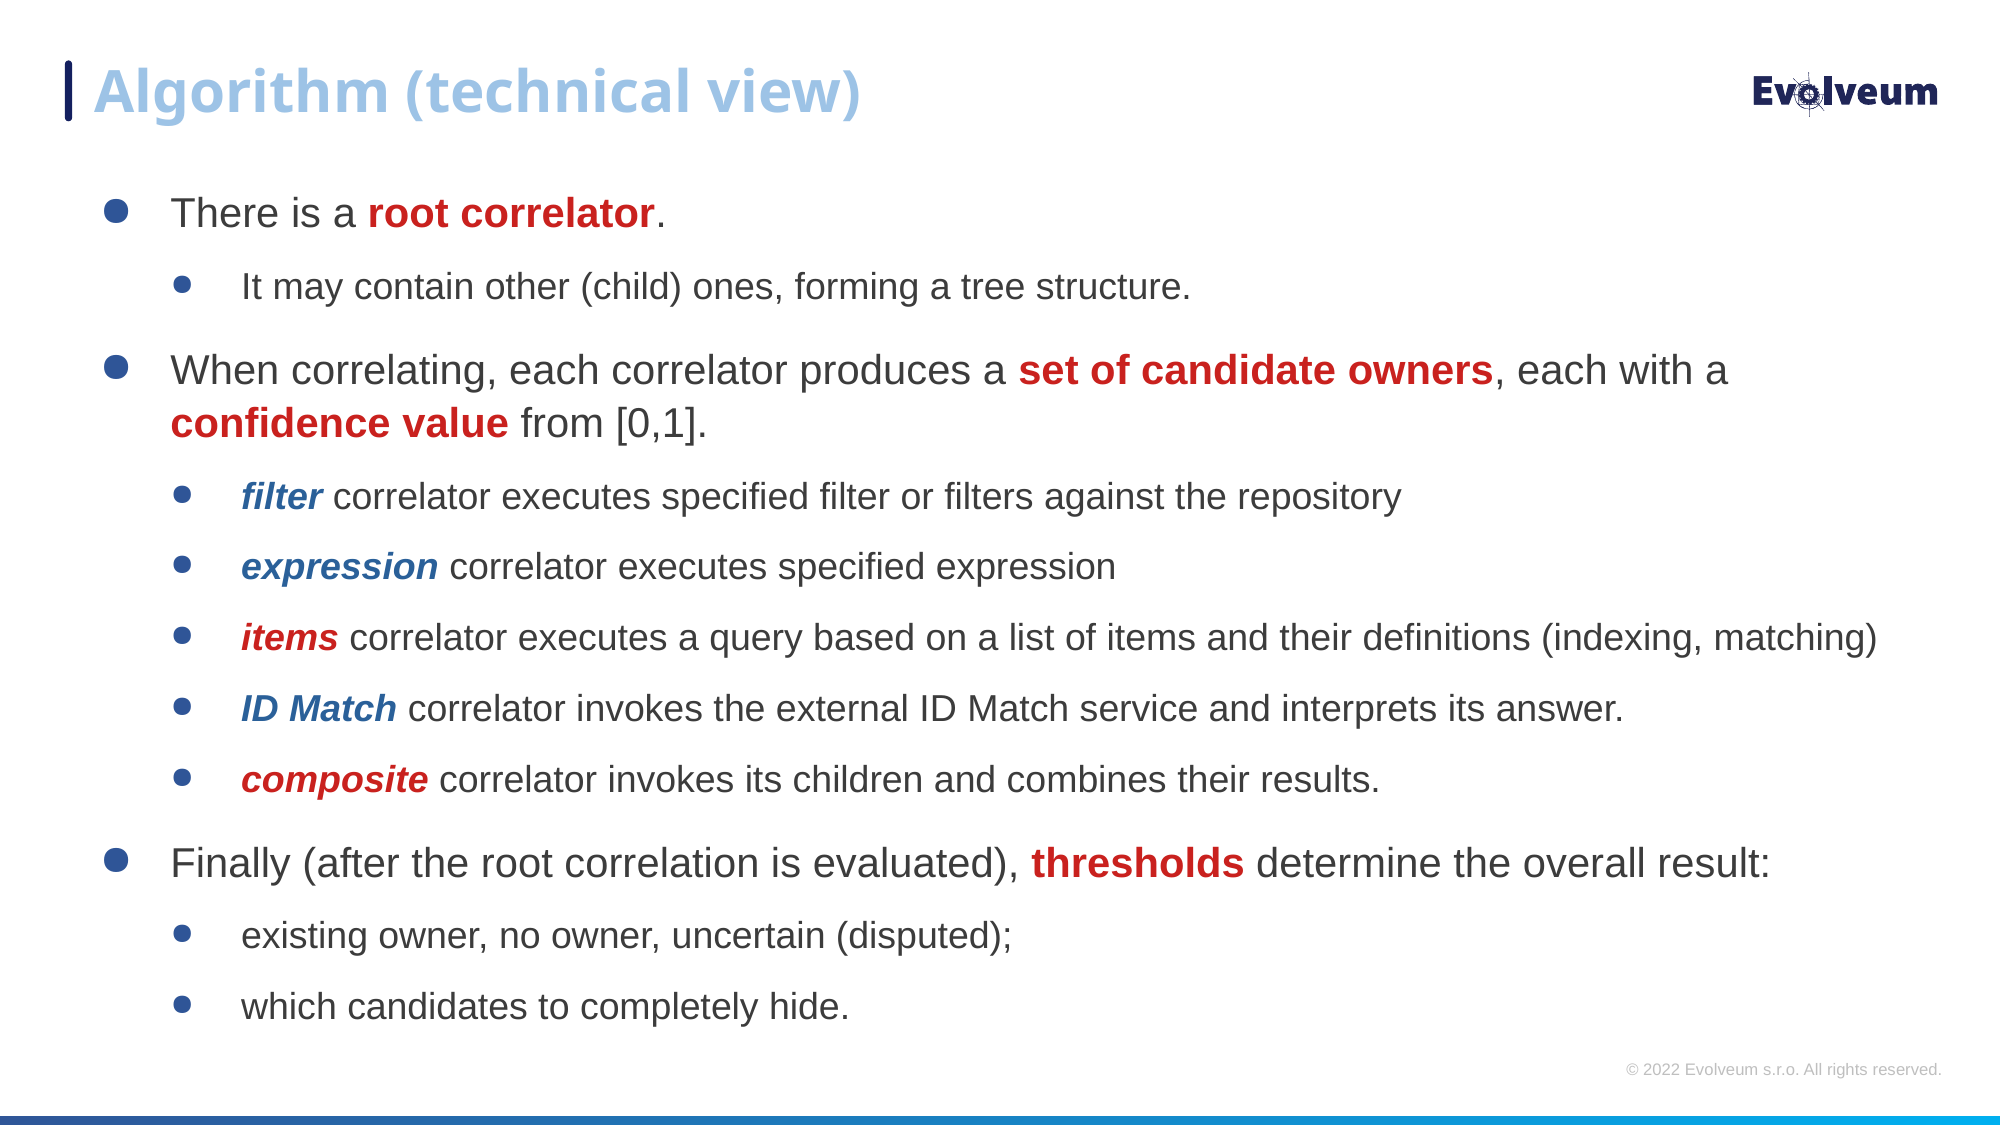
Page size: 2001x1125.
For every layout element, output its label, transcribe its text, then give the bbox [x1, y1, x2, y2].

title Algorithm (technical view) [94, 47, 1687, 133]
list There is a root correlator. It may contain other (child) ones, forming a tree structure. When correlating, each correlator produces a set of candidate owners, each with a confidence value from [0,1]. filter correlator executes specified filter or filters against the repository expression correlator executes specified expression items correlator executes a query based on a list of items and their definitions (indexing, matching) ID Match correlator invokes the external ID Match service and interprets its answer. composite correlator invokes its children and combines their results. Finally (after the root correlation is evaluated), thresholds determine the overall result: existing owner, no owner, uncertain (disputed); which candidates to completely hide. [84, 183, 1916, 1004]
